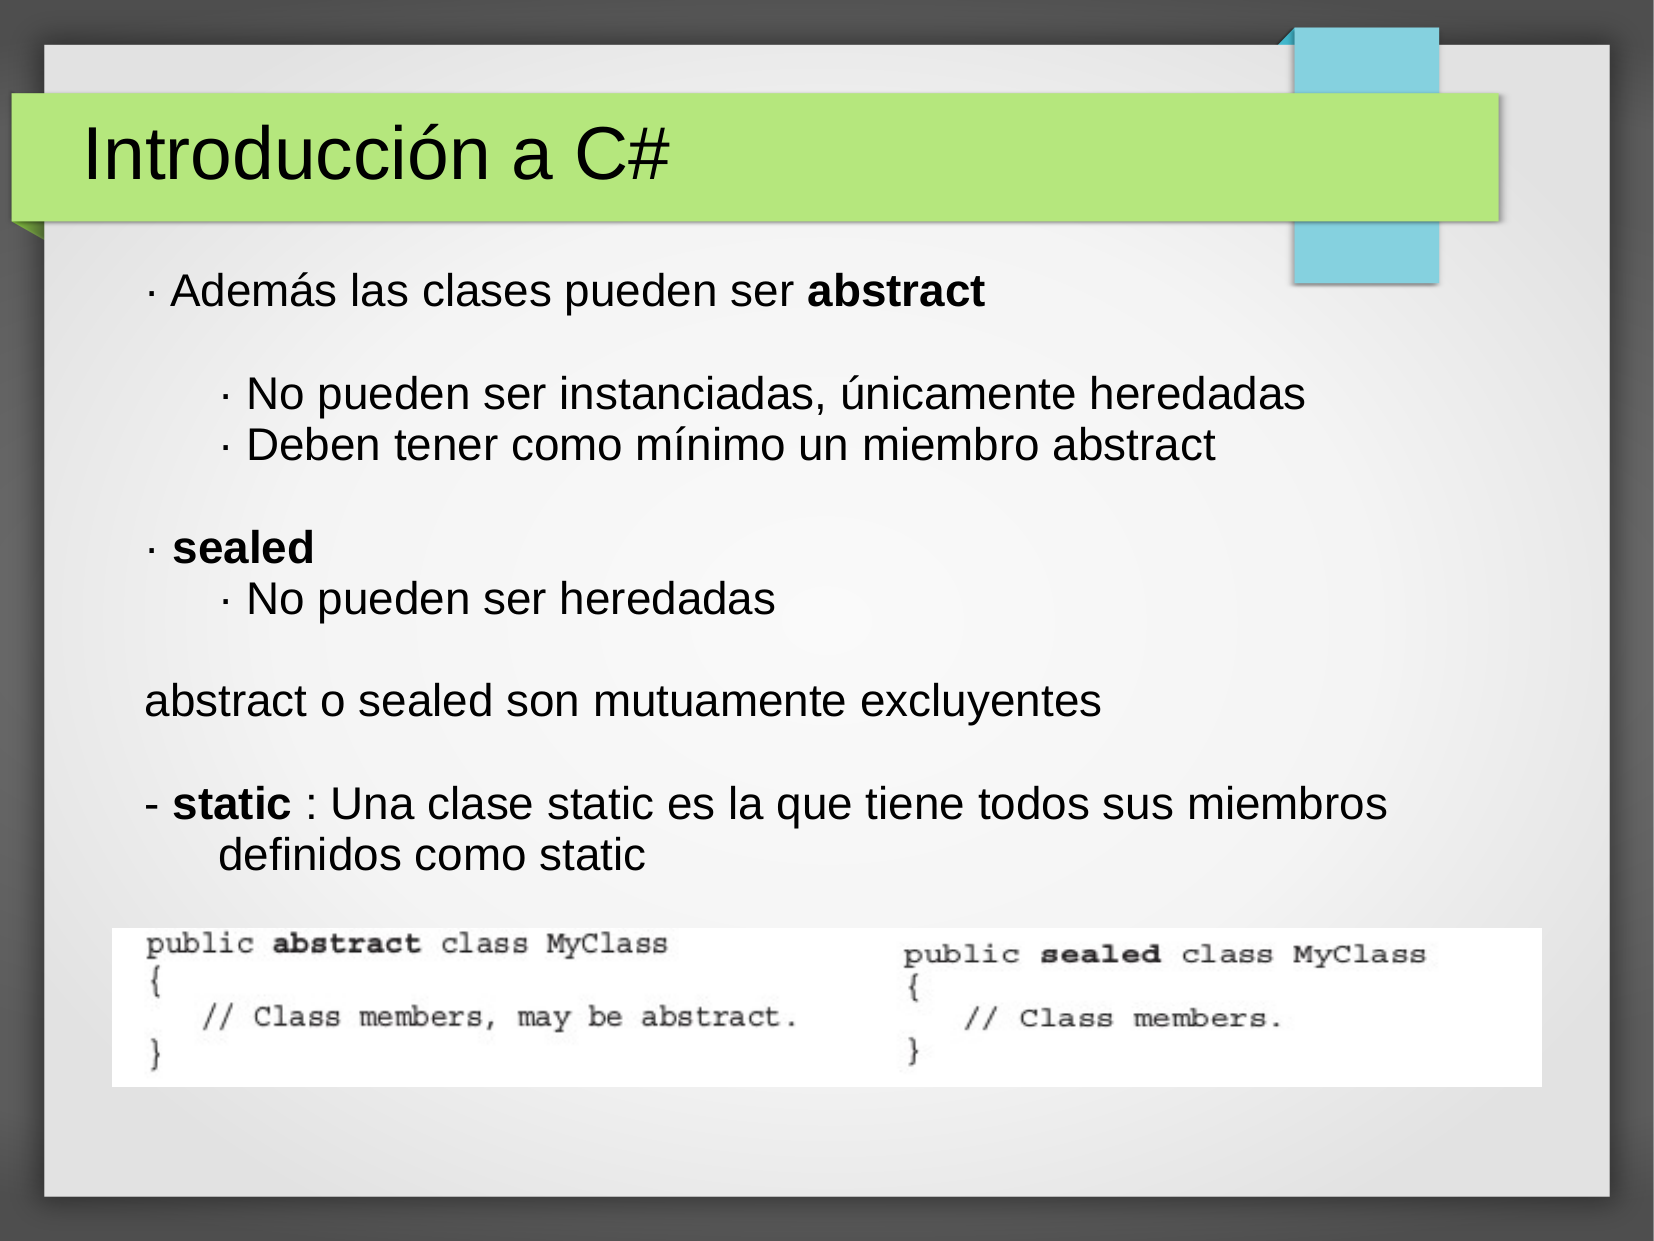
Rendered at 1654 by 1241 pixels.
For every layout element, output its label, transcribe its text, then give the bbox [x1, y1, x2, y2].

picture [0, 0, 1654, 1241]
title Introducción a C# [82, 94, 1264, 213]
text_box · Además las clases pueden ser abstract · No pueden ser instanciadas, únicamente heredadas · Deben tener como mínimo un miembro abstract · sealed · No pueden ser heredadas abstract o sealed son mutuamente excluyentes - static : Una clase static es la que tiene todos sus miembros definidos como static [70, 236, 1560, 910]
